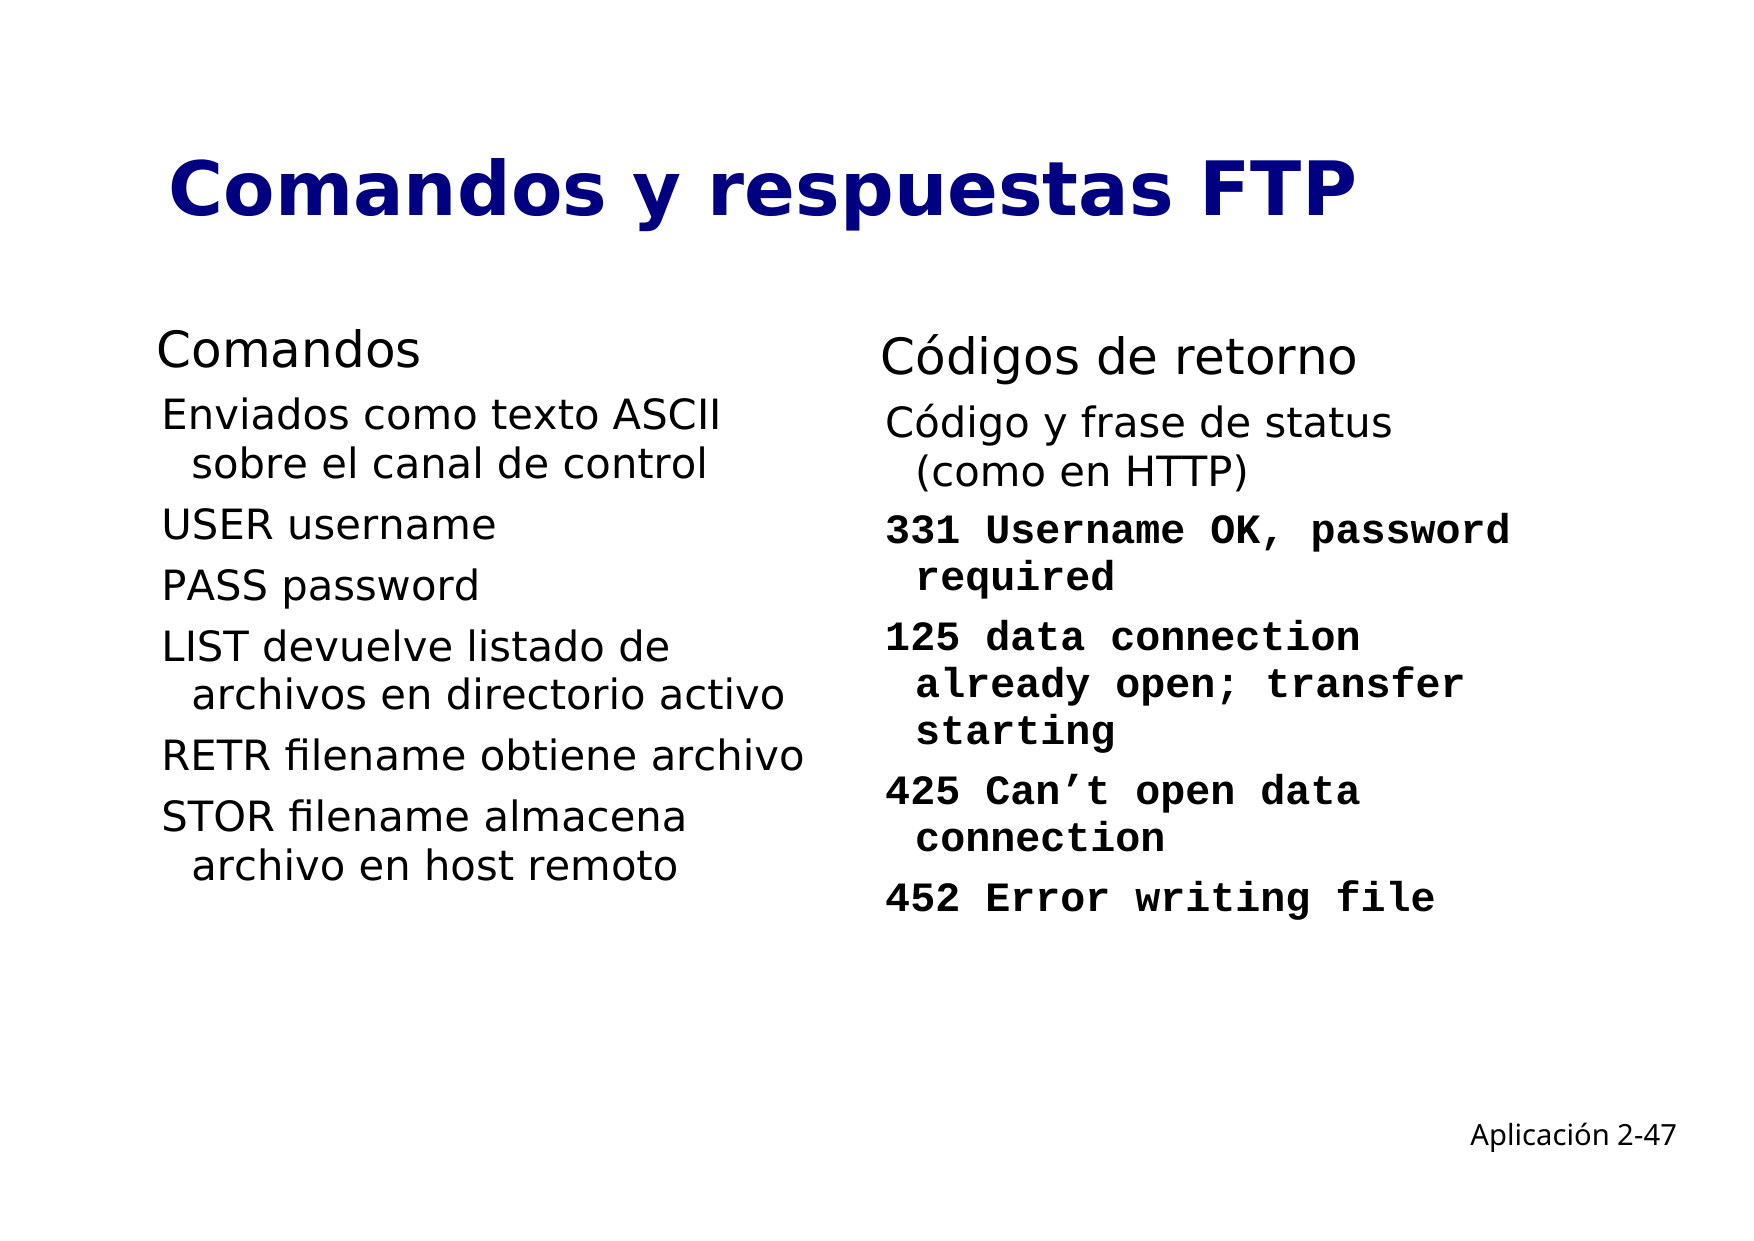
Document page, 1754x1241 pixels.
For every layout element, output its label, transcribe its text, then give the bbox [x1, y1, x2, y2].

title Comandos y respuestas FTP [153, 95, 1545, 284]
list Códigos de retorno Código y frase de status (como en HTTP) 331 Username OK, password required 125 data connection already open; transfer starting 425 Can’t open data connection 452 Error writing file [863, 320, 1545, 1083]
list Comandos Enviados como texto ASCII sobre el canal de control USER username PASS password LIST devuelve listado de archivos en directorio activo RETR filename obtiene archivo STOR filename almacena archivo en host remoto [153, 320, 836, 987]
